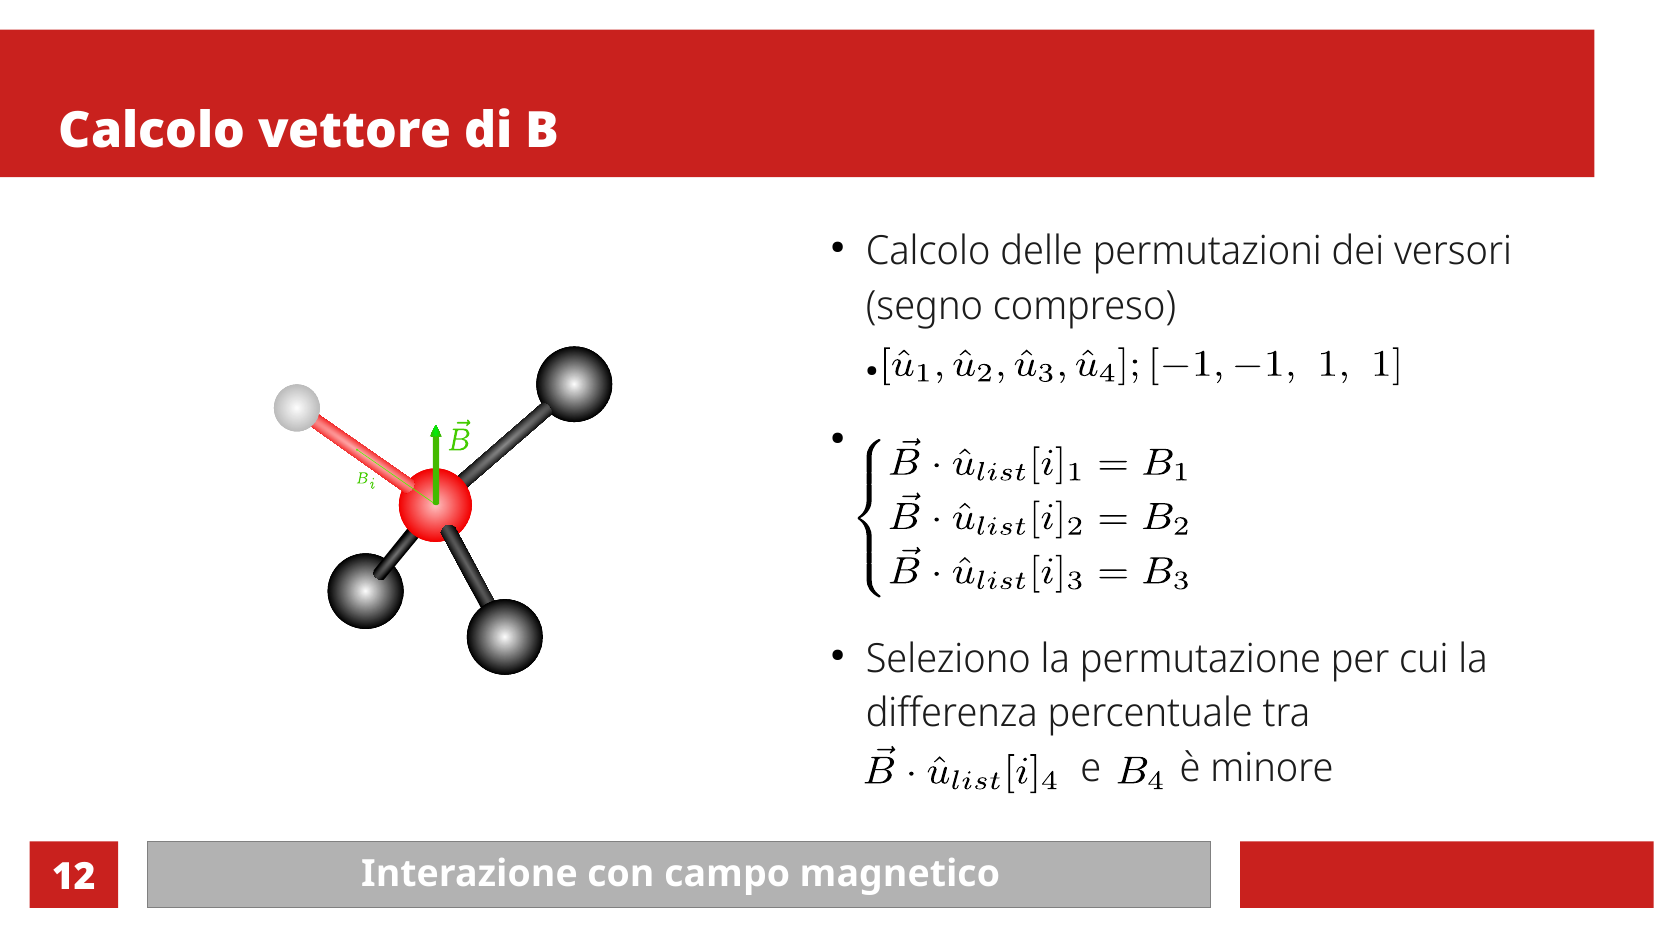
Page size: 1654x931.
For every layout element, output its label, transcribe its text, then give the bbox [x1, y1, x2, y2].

picture [138, 221, 1614, 931]
text_box Interazione con campo magnetico [155, 838, 1206, 905]
title Calcolo vettore di B [59, 44, 1595, 163]
list Calcolo delle permutazioni dei versori (segno compreso) Seleziono la permutazione per cui la differenza percentuale tra e è minore [830, 221, 1566, 337]
